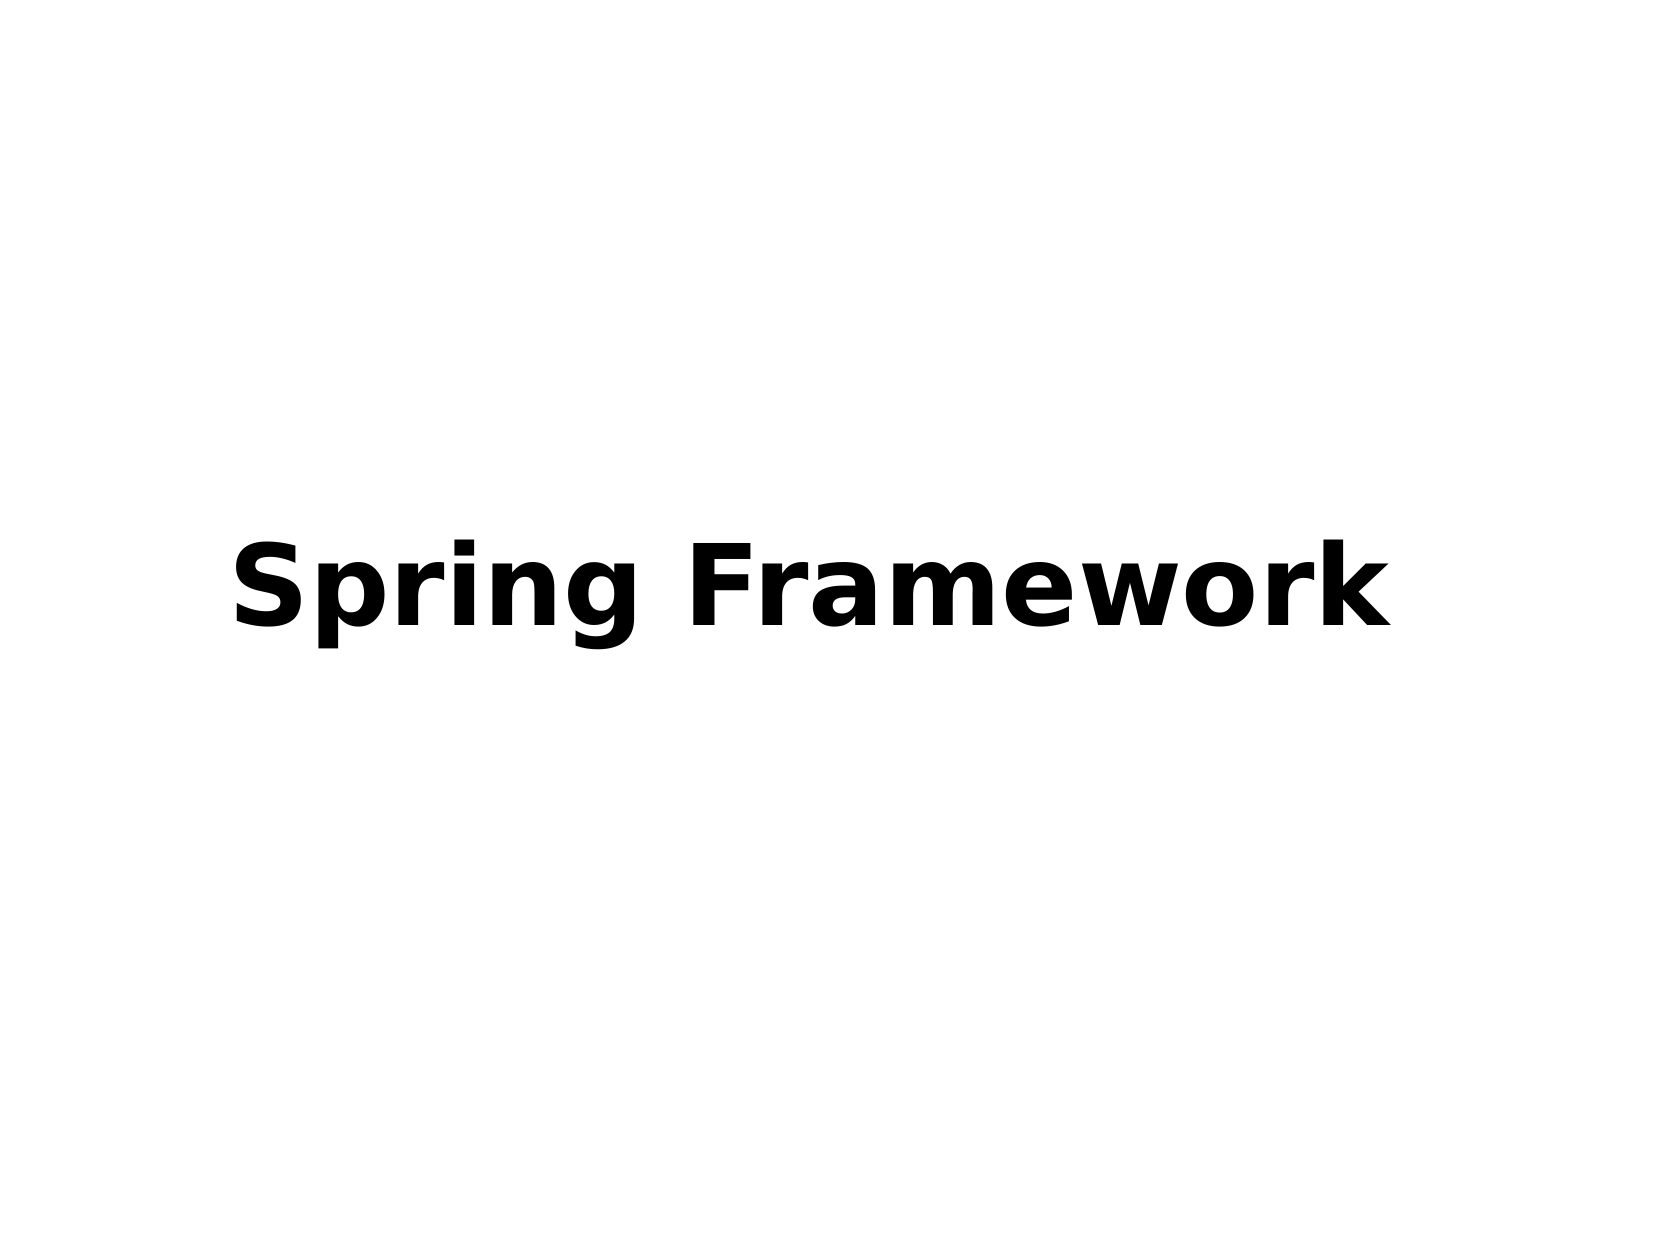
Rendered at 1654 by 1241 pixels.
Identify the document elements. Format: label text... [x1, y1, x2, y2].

title Spring Framework [106, 448, 1512, 656]
